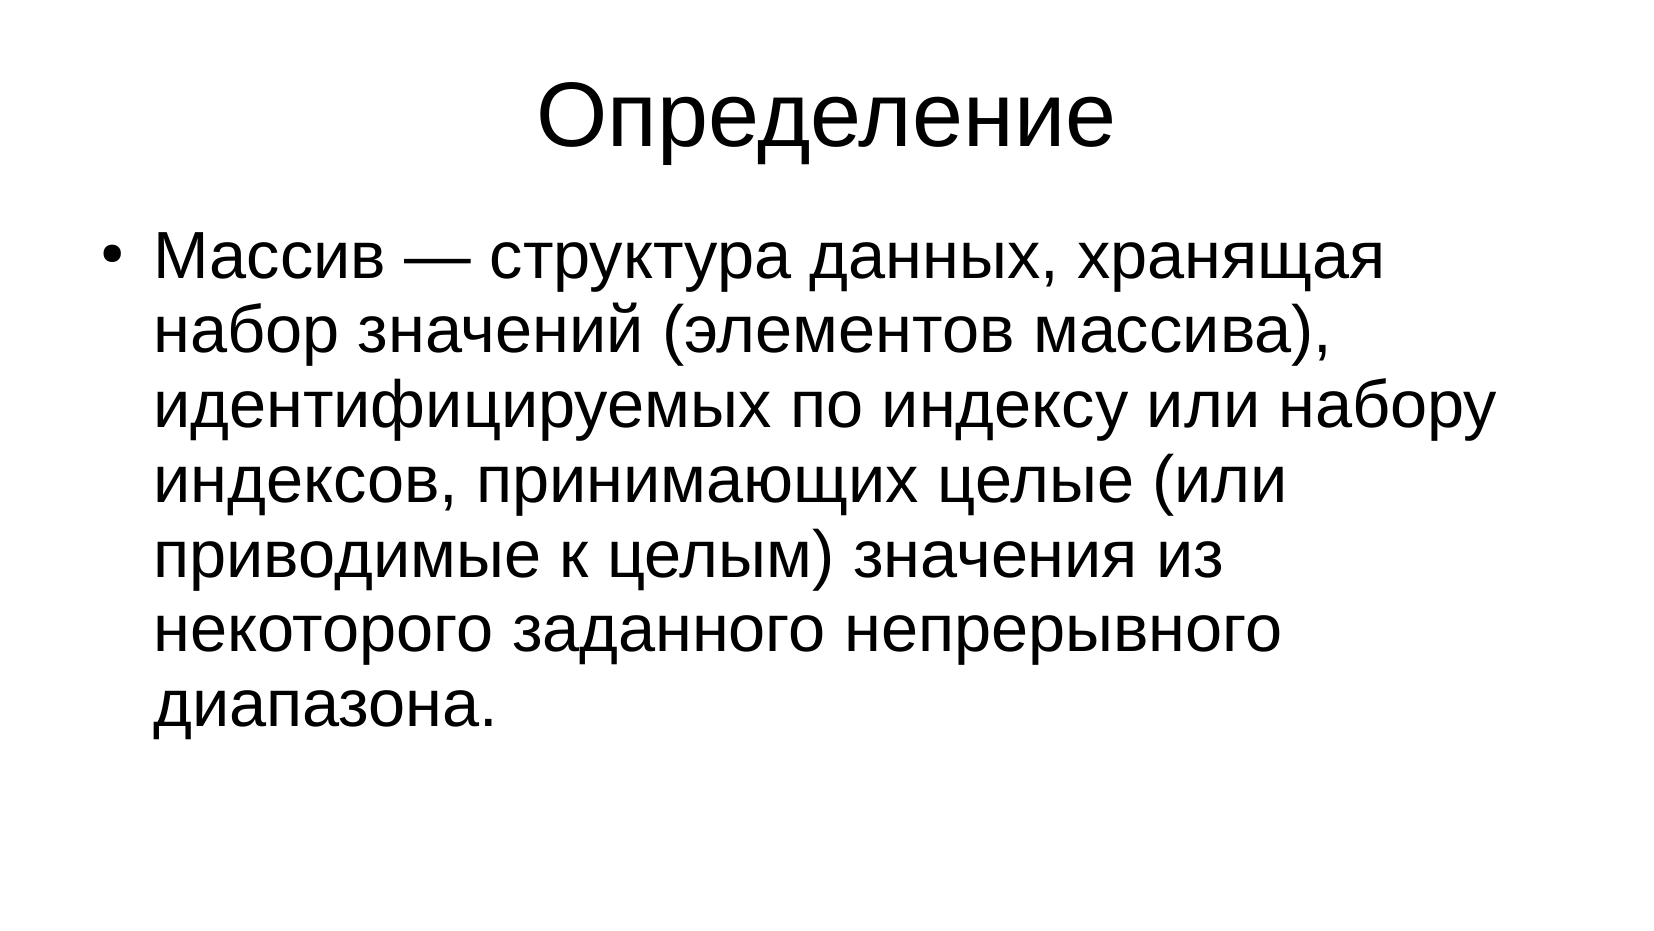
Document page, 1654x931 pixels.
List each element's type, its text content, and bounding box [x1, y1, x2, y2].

list Массив — структура данных, хранящая набор значений (элементов массива), идентифицируемых по индексу или набору индексов, принимающих целые (или приводимые к целым) значения из некоторого заданного непрерывного диапазона. [82, 217, 1571, 758]
title Определение [82, 37, 1571, 193]
